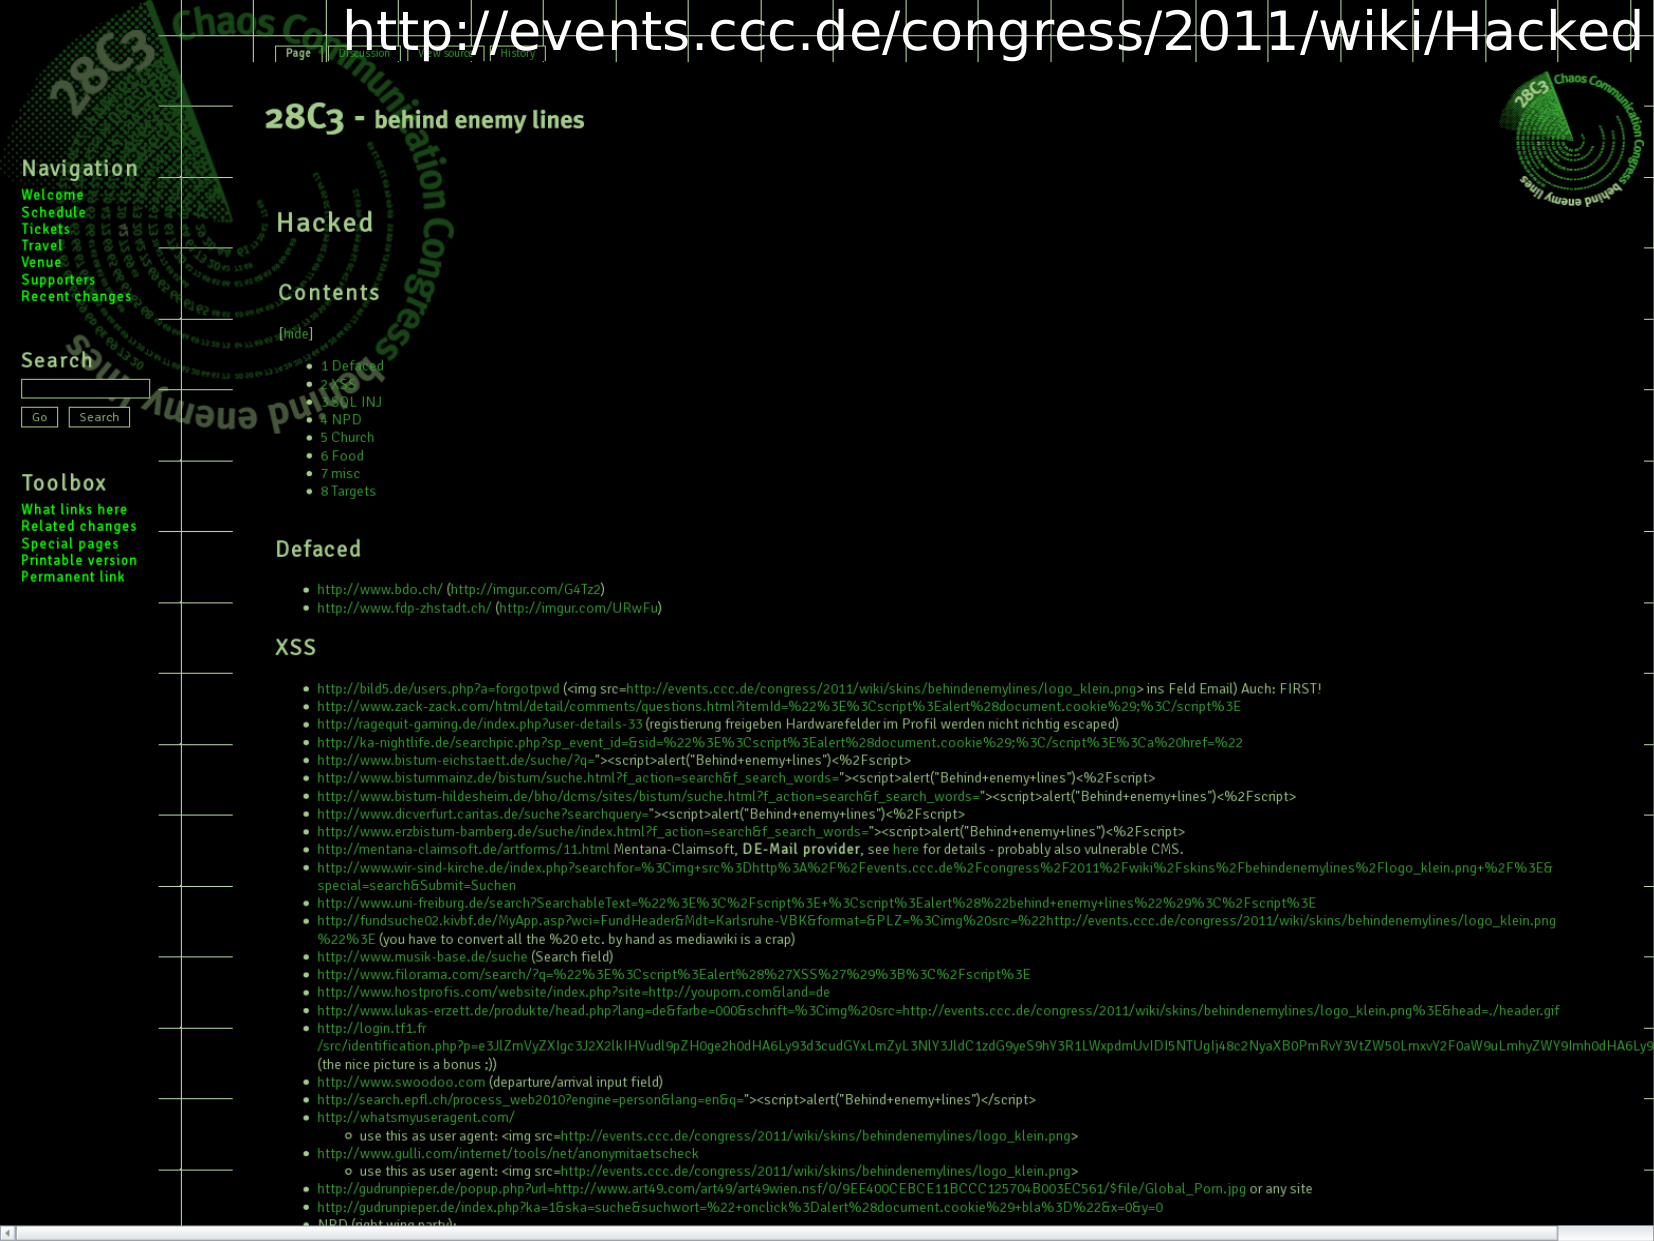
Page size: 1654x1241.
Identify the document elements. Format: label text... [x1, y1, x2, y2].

list http://events.ccc.de/congress/2011/wiki/Hacked [253, 0, 1654, 94]
picture [0, 0, 1654, 1241]
